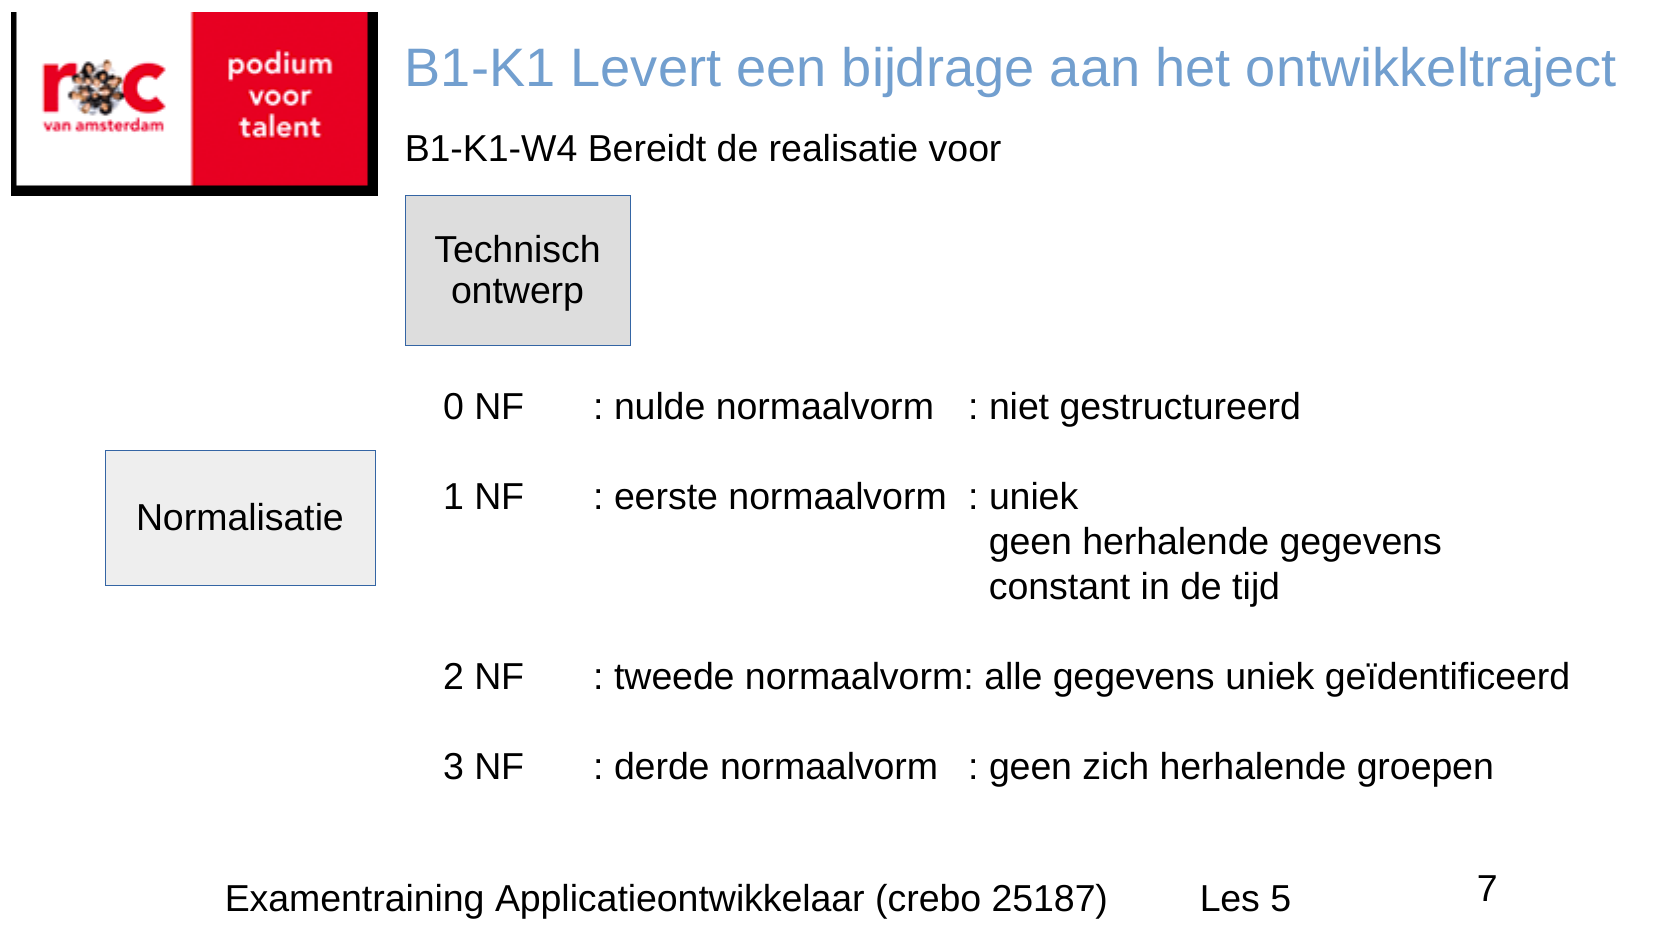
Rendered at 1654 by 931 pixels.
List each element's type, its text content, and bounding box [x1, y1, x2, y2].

text_box <number> [1462, 860, 1654, 931]
text_box 0 NF : nulde normaalvorm : niet gestructureerd 1 NF : eerste normaalvorm : uniek geen herhalende gegevens constant in de tijd 2 NF : tweede normaalvorm: alle gegevens uniek geïdentificeerd 3 NF : derde normaalvorm : geen zich herhalende groepen [428, 374, 1654, 795]
text_box Technisch ontwerp [405, 195, 631, 346]
text_box B1-K1-W4 Bereidt de realisatie voor [390, 120, 1486, 219]
text_box Les 5 [1185, 870, 1336, 927]
picture [11, 12, 378, 196]
text_box Examentraining Applicatieontwikkelaar (crebo 25187) [210, 870, 1141, 927]
text_box Normalisatie [105, 450, 376, 586]
text_box B1-K1 Levert een bijdrage aan het ontwikkeltraject [390, 30, 1654, 166]
